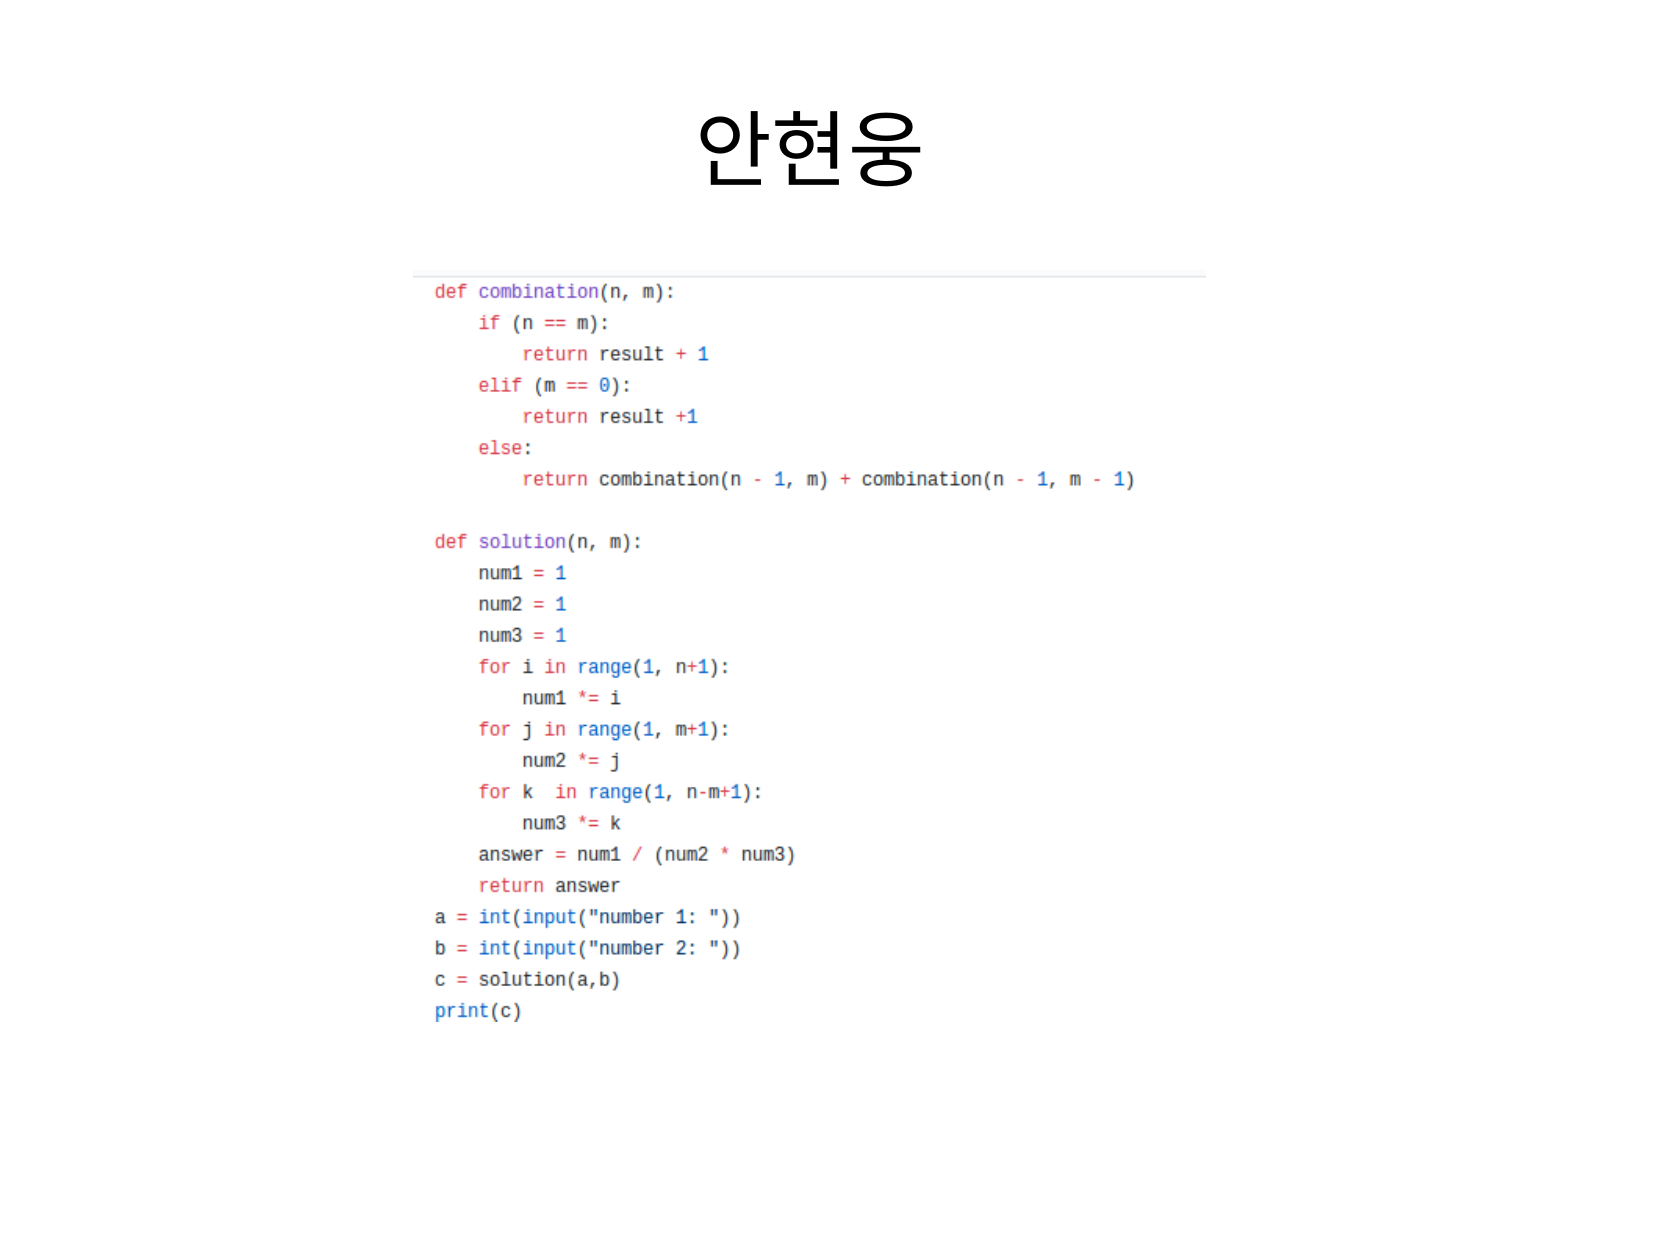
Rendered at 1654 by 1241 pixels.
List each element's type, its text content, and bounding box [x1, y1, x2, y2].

picture [413, 270, 1206, 1022]
text_box 안현웅 [0, 76, 1654, 216]
